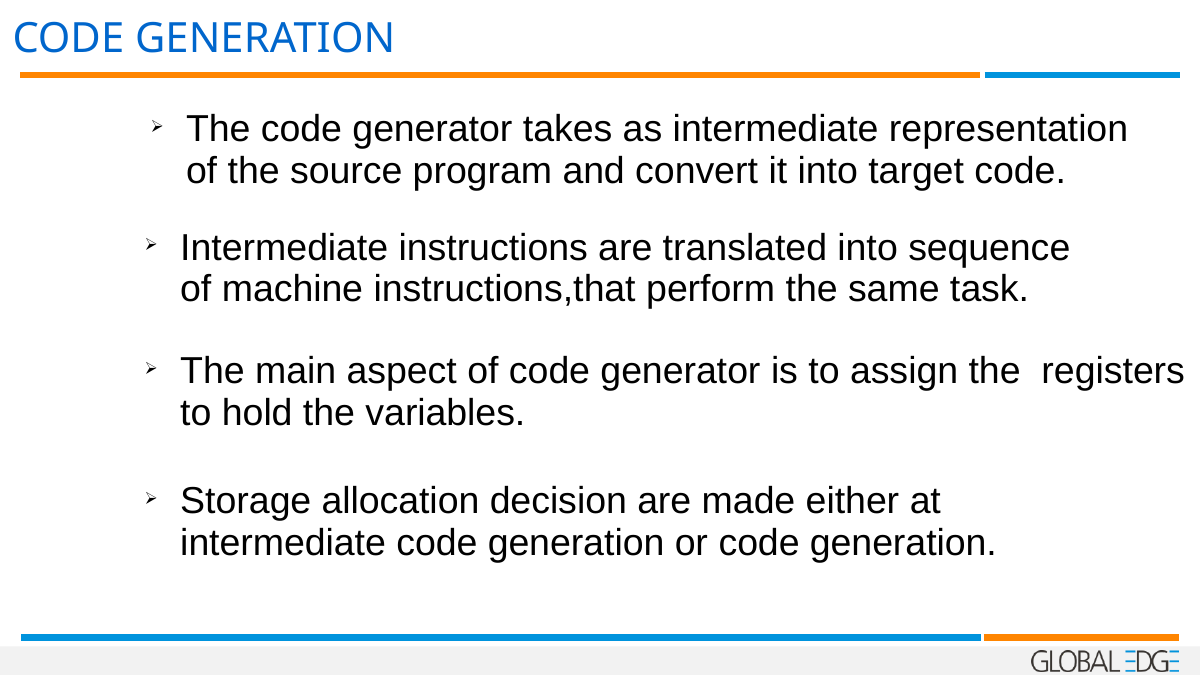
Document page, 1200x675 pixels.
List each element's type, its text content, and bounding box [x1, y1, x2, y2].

text_box Storage allocation decision are made either at intermediate code generation or code generation. [129, 472, 1146, 572]
title CODE GENERATION [0, 9, 1053, 63]
text_box The code generator takes as intermediate representation of the source program and convert it into target code. [135, 100, 1176, 207]
text_box The main aspect of code generator is to assign the registers to hold the variables. [129, 342, 1200, 442]
text_box Intermediate instructions are translated into sequence of machine instructions,that perform the same task. [129, 218, 1123, 318]
picture [1031, 650, 1179, 672]
